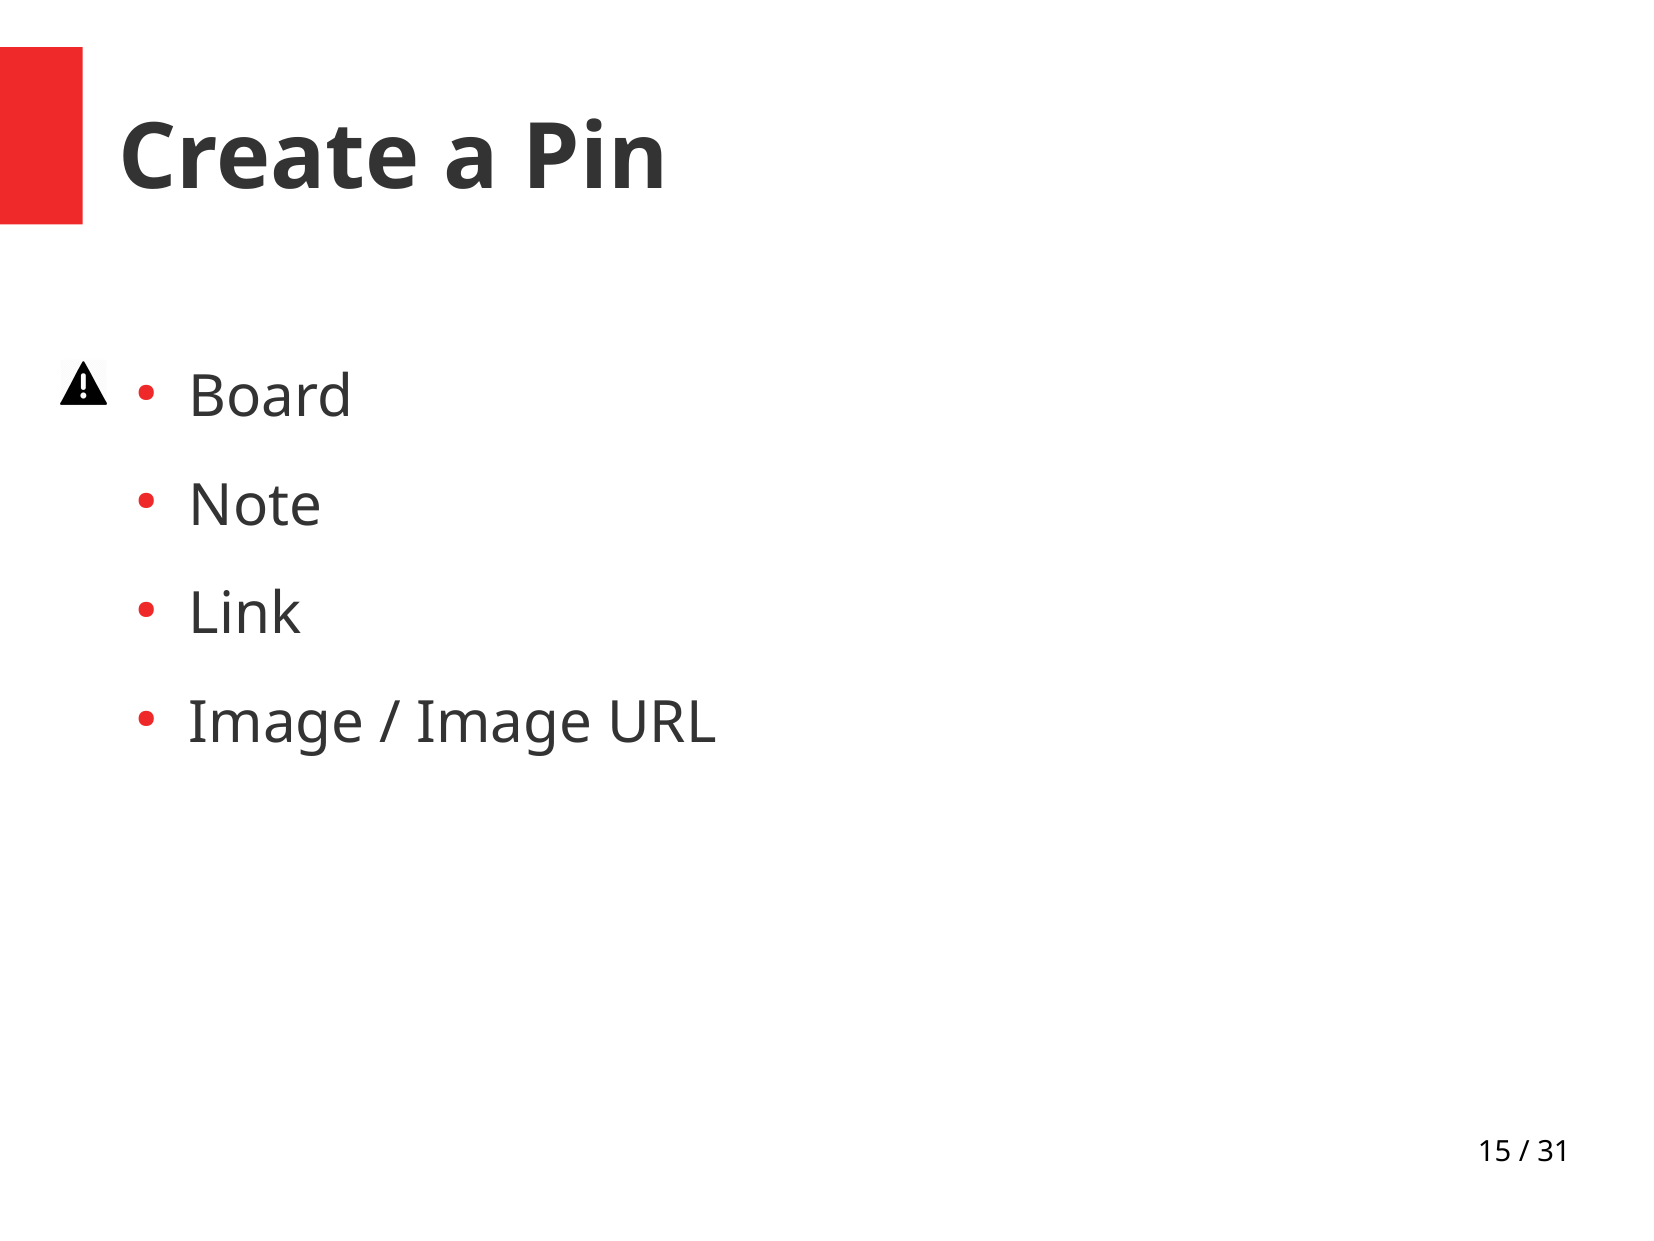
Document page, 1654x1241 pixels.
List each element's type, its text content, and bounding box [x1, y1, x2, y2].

list Board Note Link Image / Image URL [118, 354, 1536, 1074]
title Create a Pin [118, 49, 1571, 257]
picture [60, 359, 107, 407]
